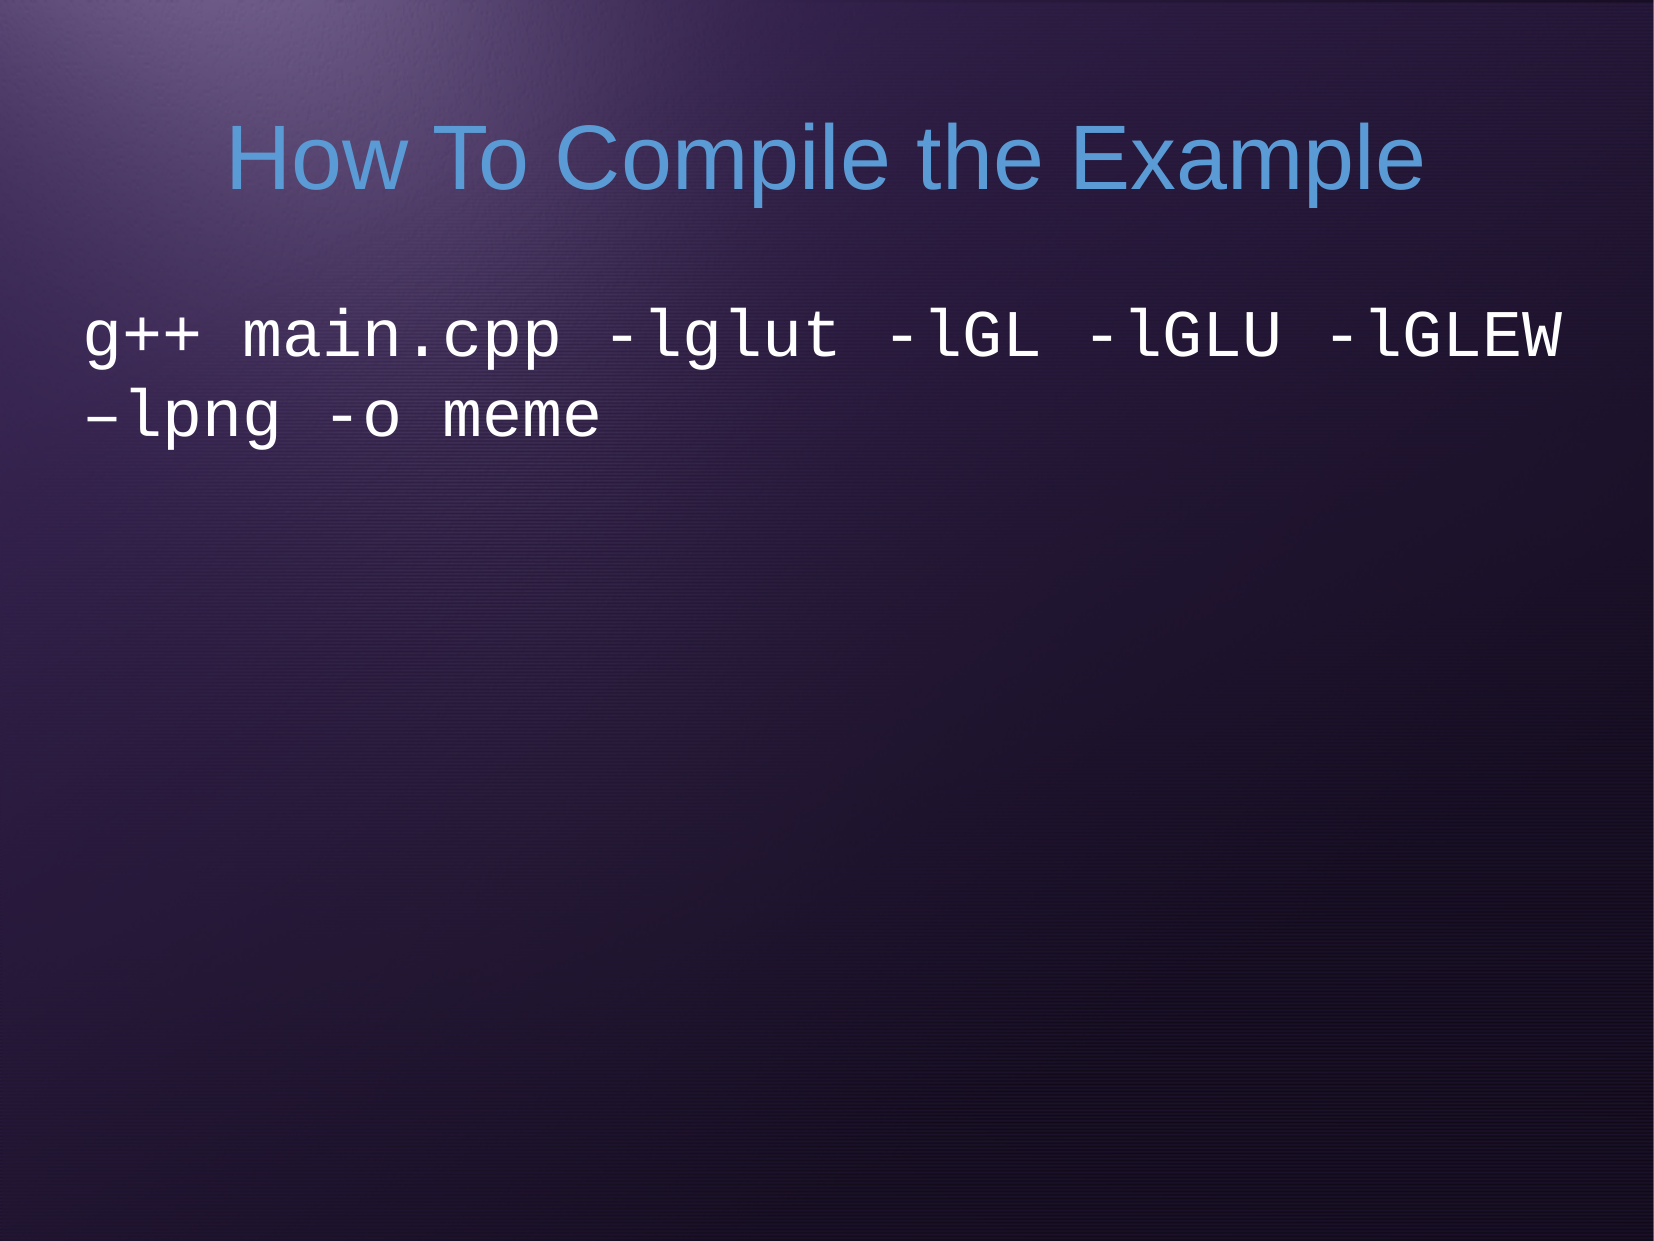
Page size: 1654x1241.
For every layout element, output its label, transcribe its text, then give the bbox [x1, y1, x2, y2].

list g++ main.cpp -lglut -lGL -lGLU -lGLEW –lpng -o meme [82, 290, 1571, 1010]
picture [0, 0, 1654, 1241]
title How To Compile the Example [82, 49, 1571, 257]
